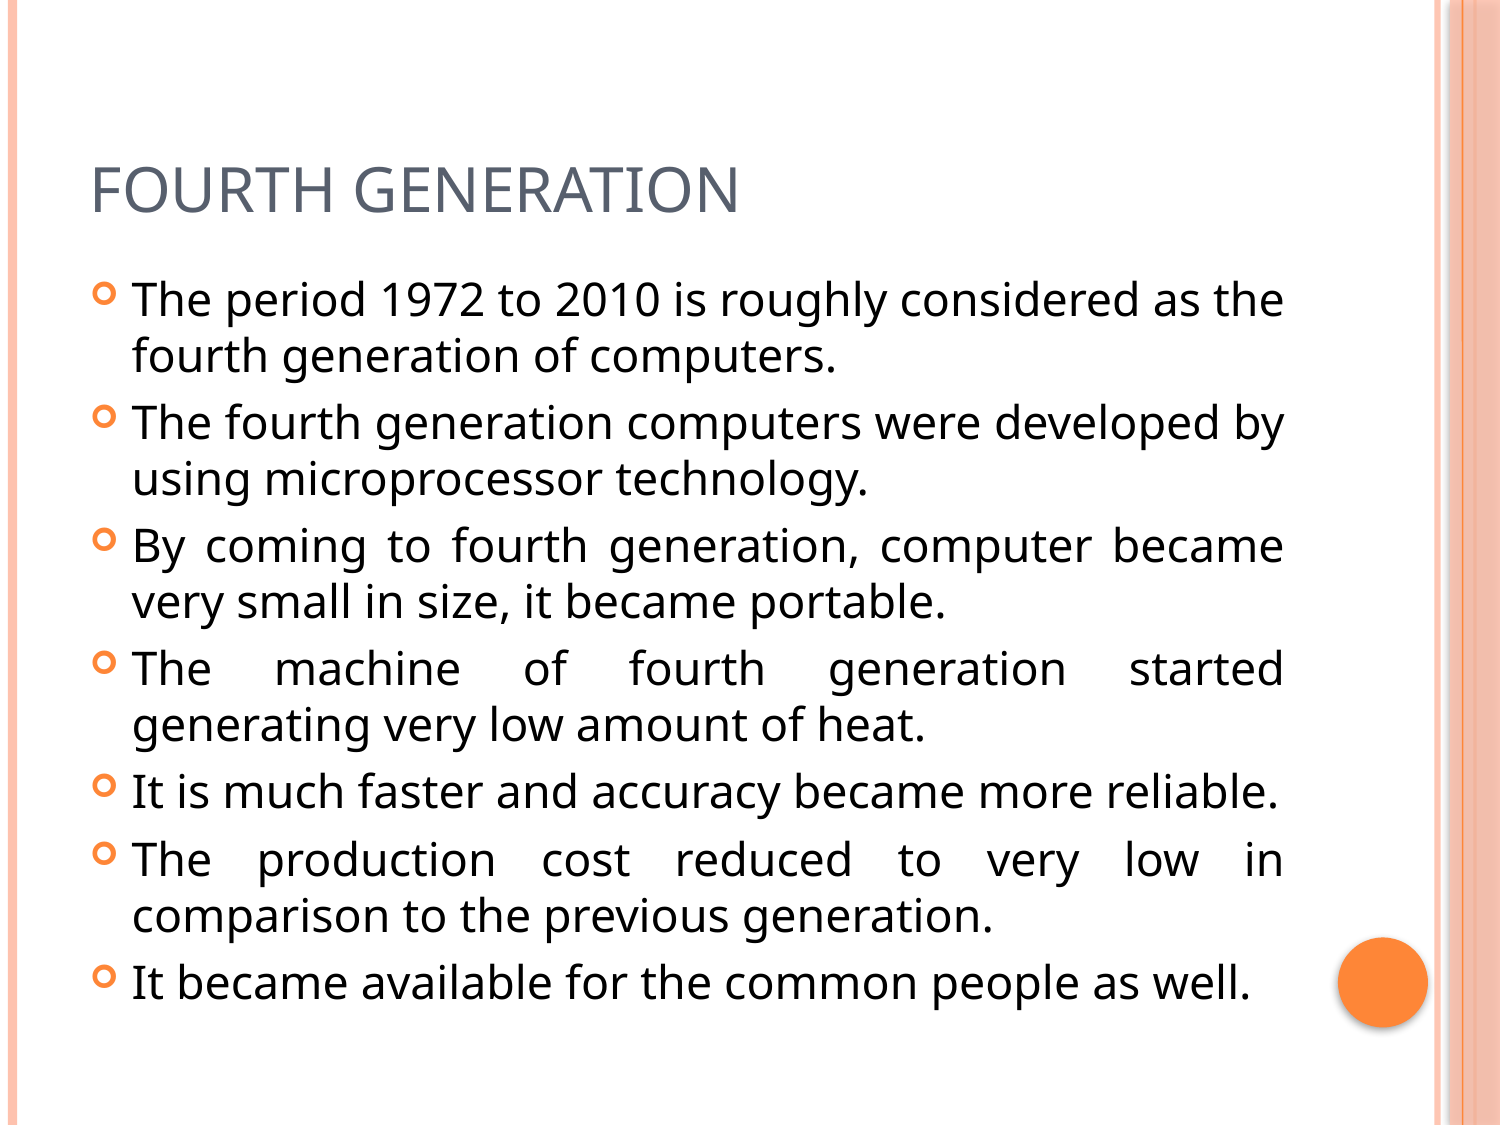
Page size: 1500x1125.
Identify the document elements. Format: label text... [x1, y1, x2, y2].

list The period 1972 to 2010 is roughly considered as the fourth generation of computers. The fourth generation computers were developed by using microprocessor technology. By coming to fourth generation, computer became very small in size, it became portable. The machine of fourth generation started generating very low amount of heat. It is much faster and accuracy became more reliable. The production cost reduced to very low in comparison to the previous generation. It became available for the common people as well. [75, 262, 1300, 1062]
title Fourth Generation [75, 45, 1300, 233]
